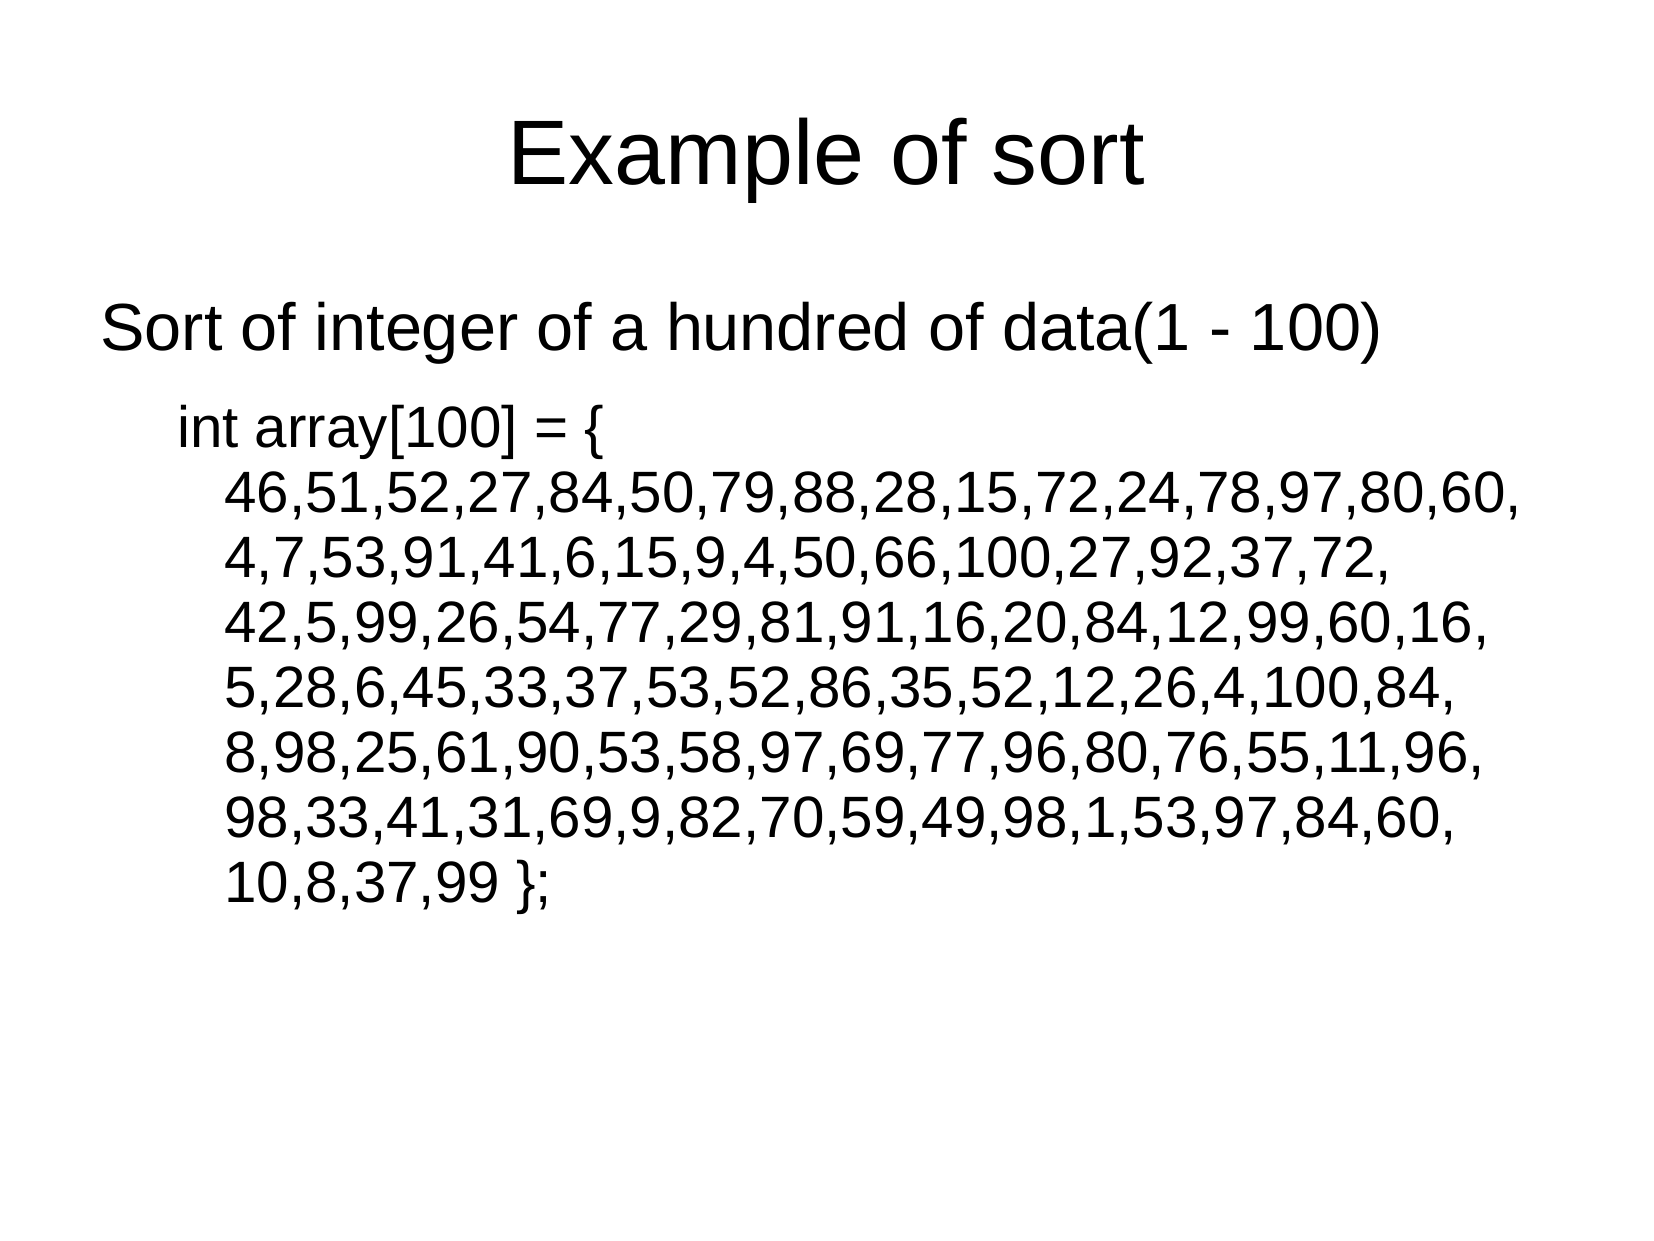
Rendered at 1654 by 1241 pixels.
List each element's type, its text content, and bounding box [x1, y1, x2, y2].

list Sort of integer of a hundred of data(1 - 100) int array[100] = { 46,51,52,27,84,50,79,88,28,15,72,24,78,97,80,60, 4,7,53,91,41,6,15,9,4,50,66,100,27,92,37,72, 42,5,99,26,54,77,29,81,91,16,20,84,12,99,60,16, 5,28,6,45,33,37,53,52,86,35,52,12,26,4,100,84, 8,98,25,61,90,53,58,97,69,77,96,80,76,55,11,96, 98,33,41,31,69,9,82,70,59,49,98,1,53,97,84,60, 10,8,37,99 }; [82, 290, 1571, 1094]
title Example of sort [82, 56, 1571, 250]
